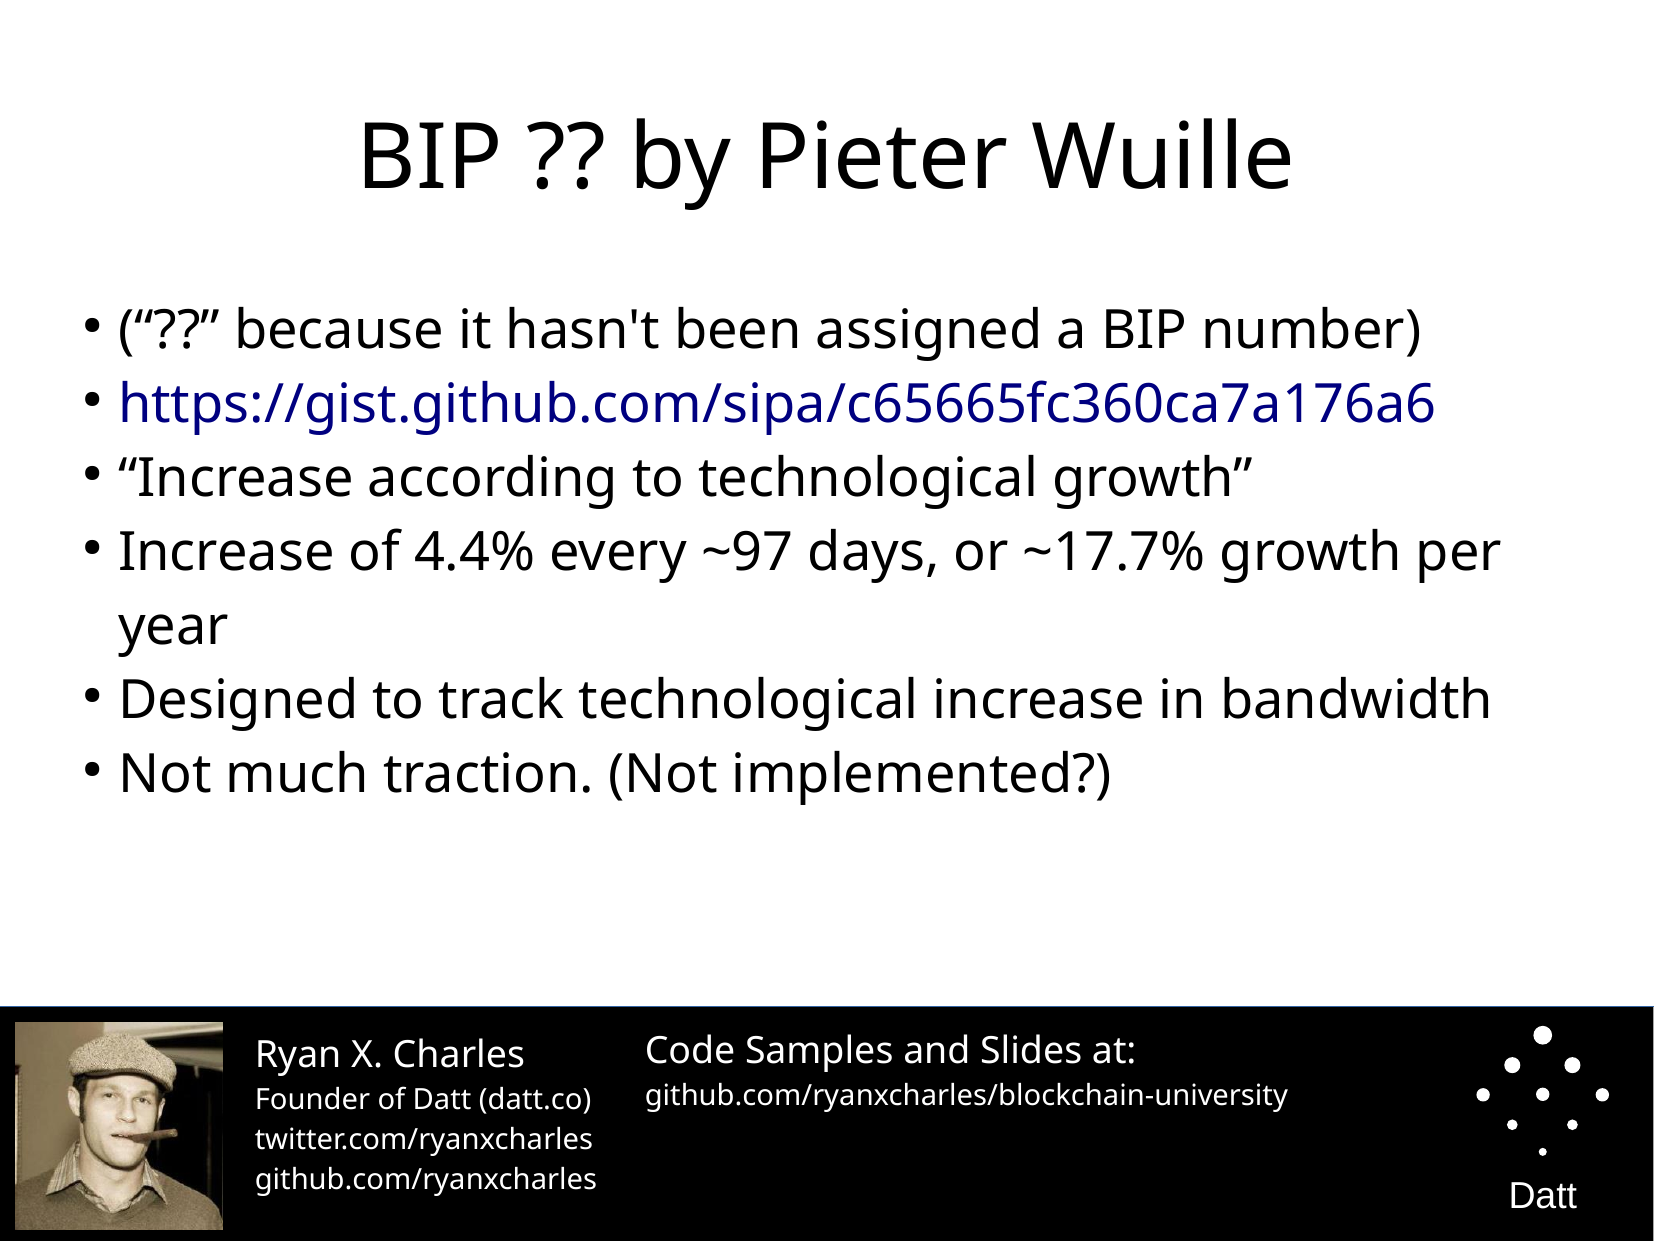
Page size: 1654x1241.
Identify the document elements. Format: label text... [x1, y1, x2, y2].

text_box Code Samples and Slides at: github.com/ryanxcharles/blockchain-university [630, 1015, 1403, 1156]
text_box Ryan X. Charles Founder of Datt (datt.co) twitter.com/ryanxcharles github.com/ryanxcharles [240, 1020, 976, 1241]
picture [15, 1022, 223, 1231]
text_box Datt [1452, 1167, 1633, 1241]
title BIP ?? by Pieter Wuille [82, 49, 1571, 257]
text_box [0, 1006, 1654, 1241]
subtitle (“??” because it hasn't been assigned a BIP number) https://gist.github.com/sipa/c65665fc360ca7a176a6 “Increase according to technological growth” Increase of 4.4% every ~97 days, or ~17.7% growth per year Designed to track technological increase in bandwidth Not much traction. (Not implemented?) [82, 290, 1571, 1006]
picture [1475, 1023, 1611, 1159]
